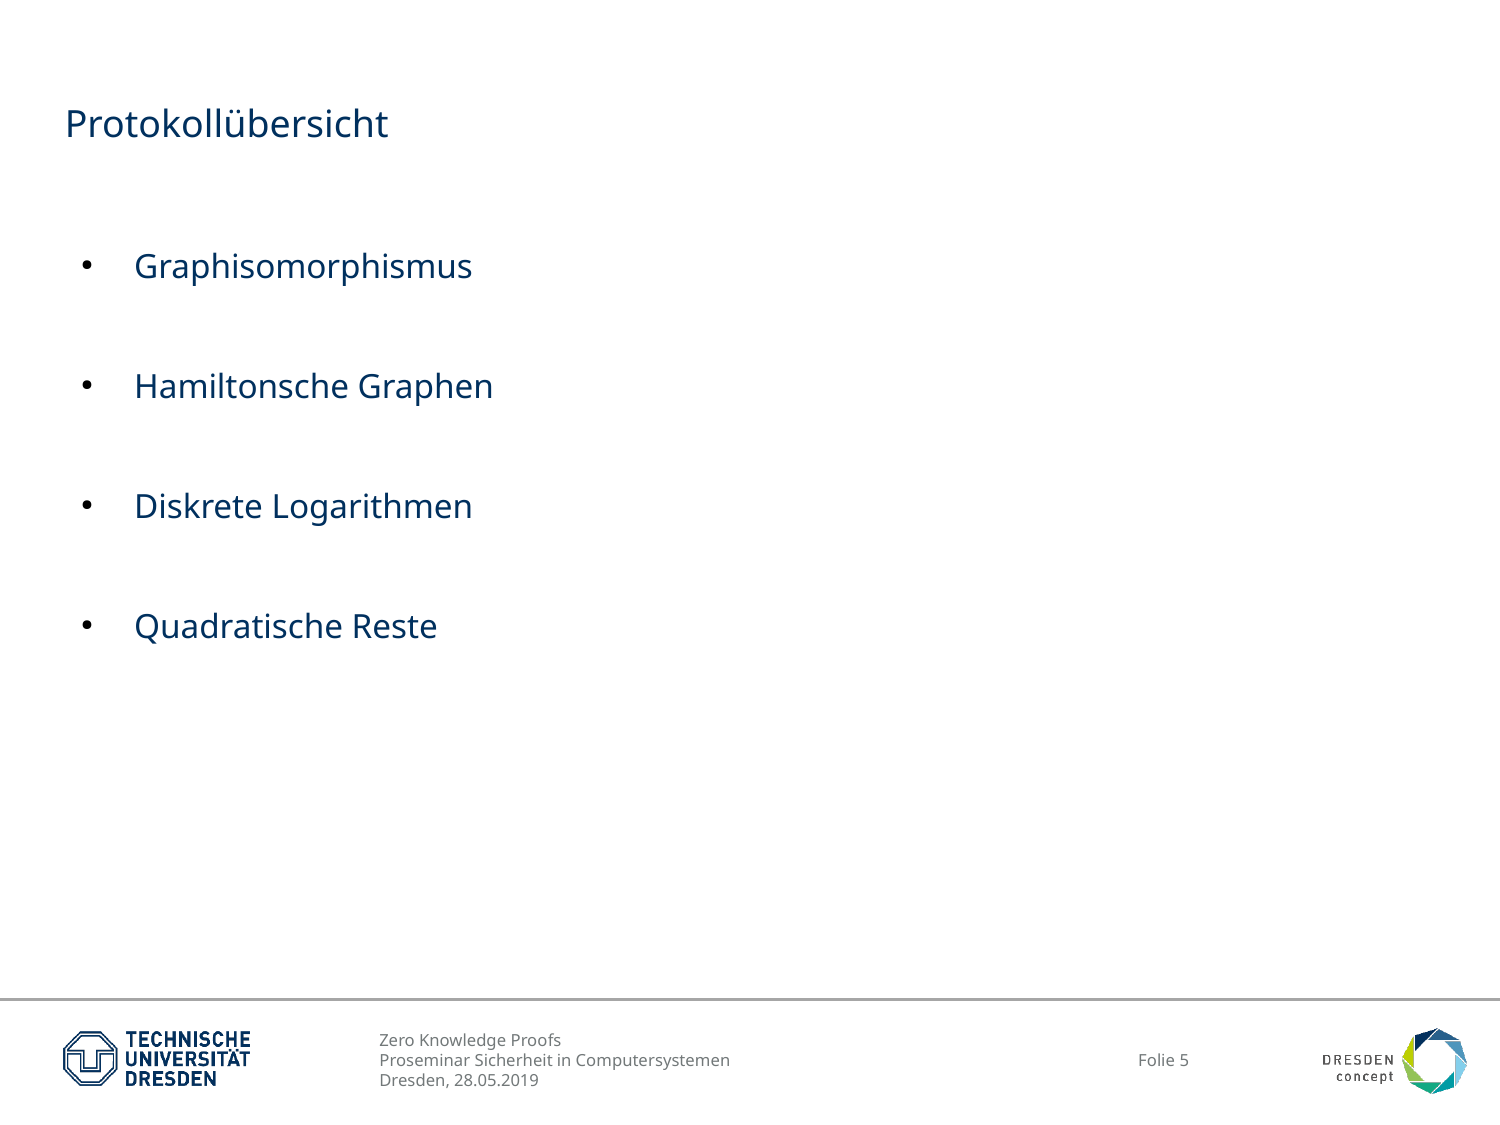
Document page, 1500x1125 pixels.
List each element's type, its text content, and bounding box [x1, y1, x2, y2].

list Graphisomorphismus Hamiltonsche Graphen Diskrete Logarithmen Quadratische Reste [63, 243, 1437, 941]
picture [63, 1031, 250, 1086]
title Protokollübersicht [64, 56, 1437, 190]
picture [1323, 1028, 1467, 1094]
